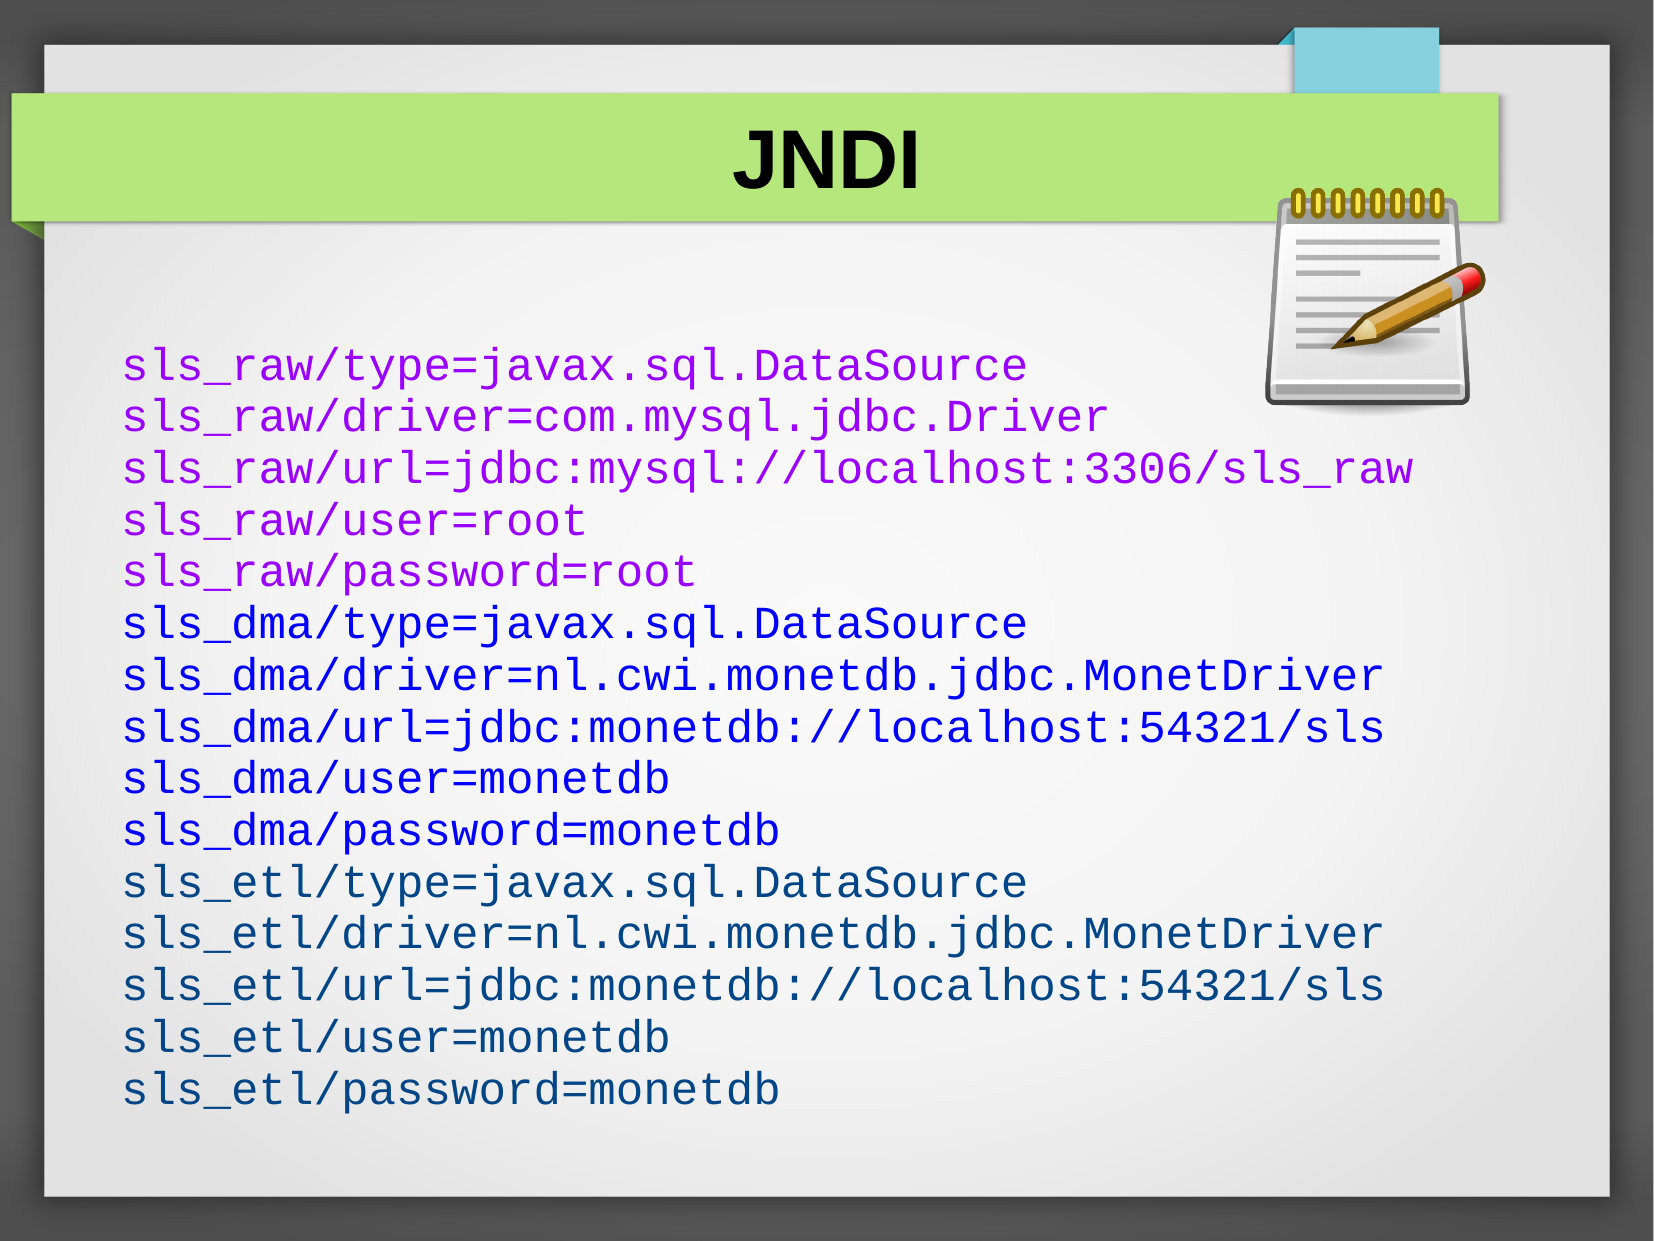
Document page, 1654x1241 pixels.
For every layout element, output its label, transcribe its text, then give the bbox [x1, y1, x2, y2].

text_box sls_raw/type=javax.sql.DataSource sls_raw/driver=com.mysql.jdbc.Driver sls_raw/url=jdbc:mysql://localhost:3306/sls_raw sls_raw/user=root sls_raw/password=root sls_dma/type=javax.sql.DataSource sls_dma/driver=nl.cwi.monetdb.jdbc.MonetDriver sls_dma/url=jdbc:monetdb://localhost:54321/sls sls_dma/user=monetdb sls_dma/password=monetdb sls_etl/type=javax.sql.DataSource sls_etl/driver=nl.cwi.monetdb.jdbc.MonetDriver sls_etl/url=jdbc:monetdb://localhost:54321/sls sls_etl/user=monetdb sls_etl/password=monetdb [106, 334, 1560, 1130]
picture [0, 0, 1654, 1241]
title JNDI [70, 106, 1583, 213]
